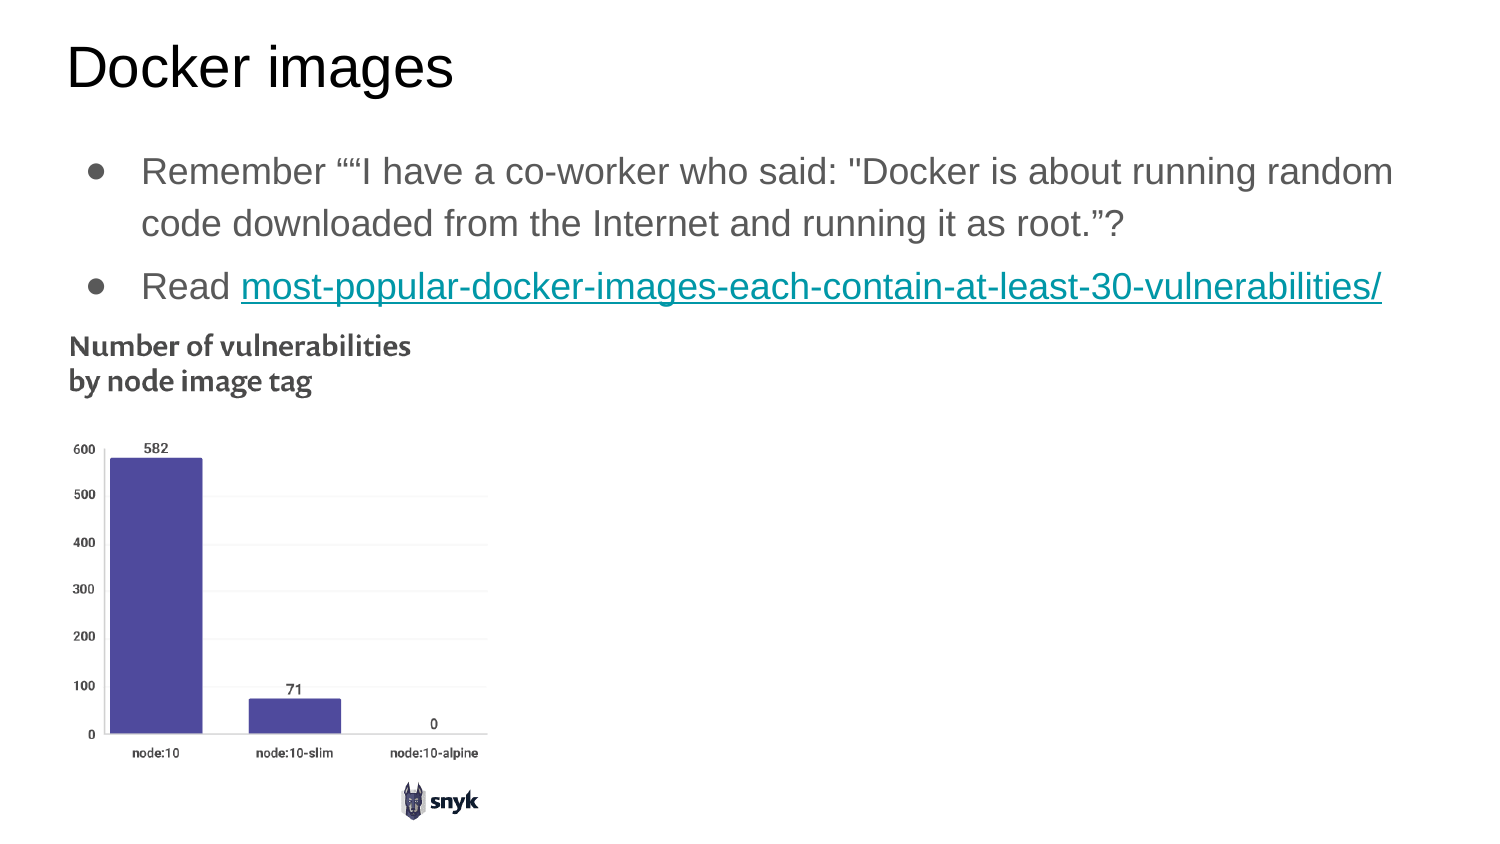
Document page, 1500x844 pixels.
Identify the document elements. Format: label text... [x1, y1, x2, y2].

list Remember ““I have a co-worker who said: "Docker is about running random code downloaded from the Internet and running it as root.”? Read most-popular-docker-images-each-contain-at-least-30-vulnerabilities/ [51, 125, 1449, 686]
picture [37, 316, 513, 832]
title Docker images [51, 13, 1449, 108]
